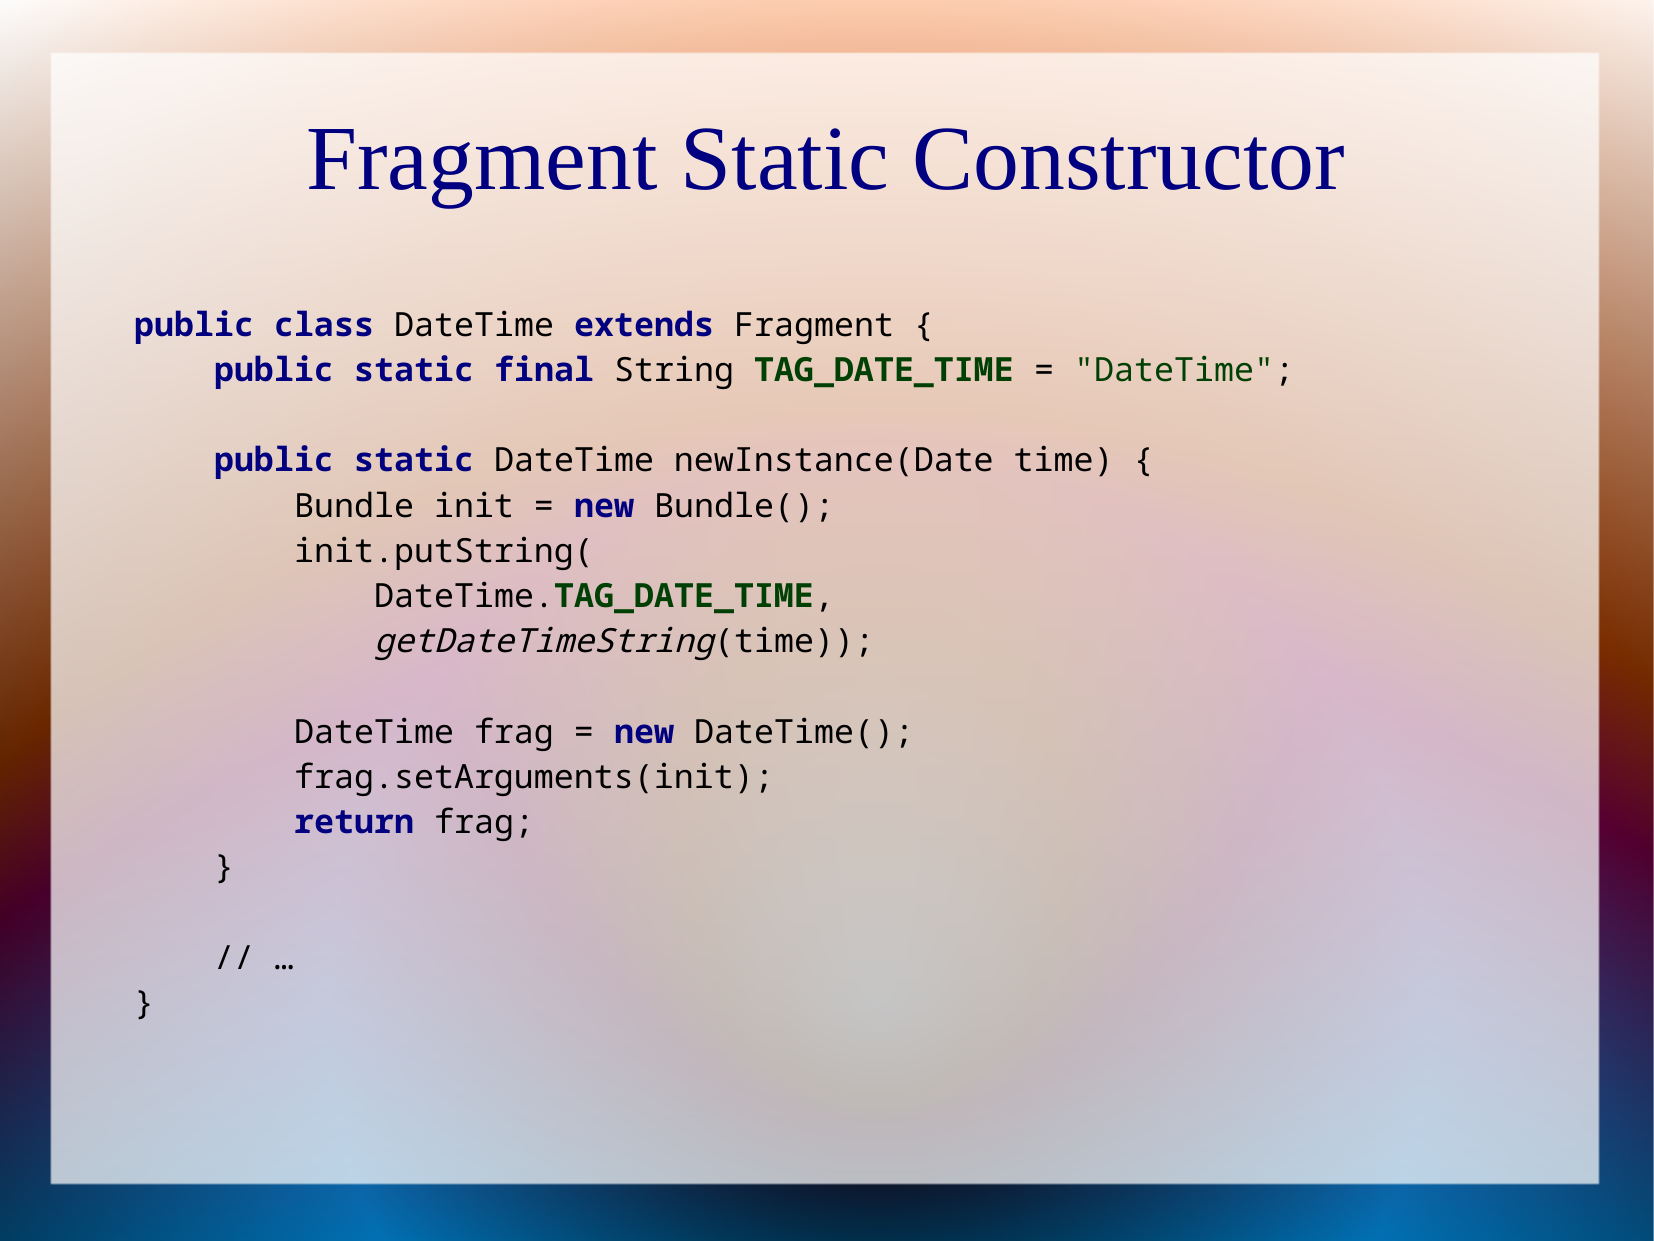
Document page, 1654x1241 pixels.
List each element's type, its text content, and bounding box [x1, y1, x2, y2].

list public class DateTime extends Fragment { public static final String TAG_DATE_TIME = "DateTime"; public static DateTime newInstance(Date time) { Bundle init = new Bundle(); init.putString( DateTime.TAG_DATE_TIME, getDateTimeString(time)); DateTime frag = new DateTime(); frag.setArguments(init); return frag; } // … } [134, 300, 1623, 1120]
title Fragment Static Constructor [82, 55, 1571, 263]
picture [0, 0, 1654, 1241]
